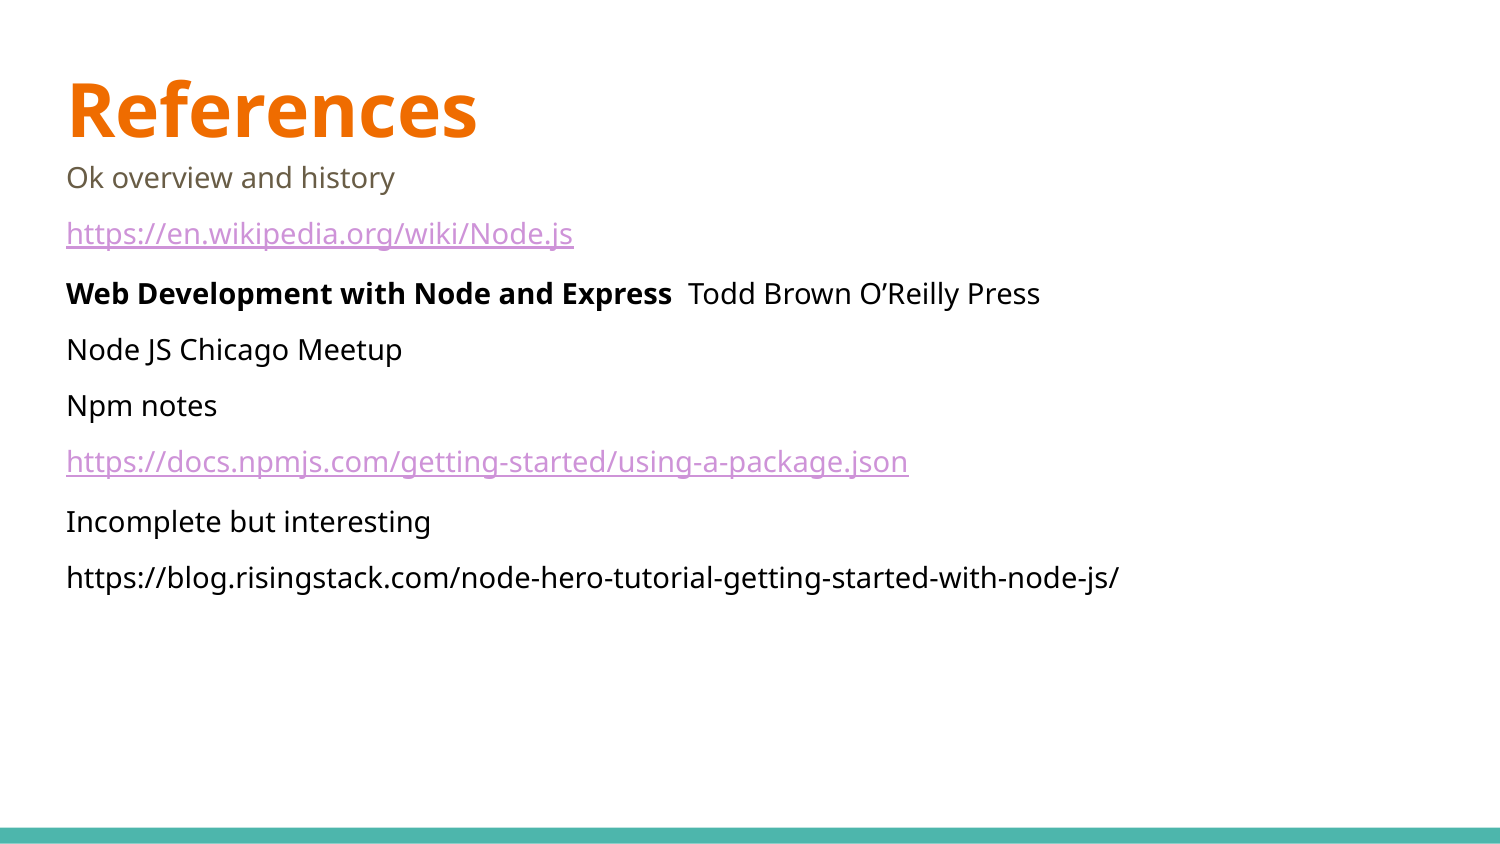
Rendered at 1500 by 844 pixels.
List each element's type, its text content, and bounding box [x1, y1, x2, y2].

list Ok overview and history https://en.wikipedia.org/wiki/Node.js Web Development with Node and Express Todd Brown O’Reilly Press Node JS Chicago Meetup Npm notes https://docs.npmjs.com/getting-started/using-a-package.json Incomplete but interesting https://blog.risingstack.com/node-hero-tutorial-getting-started-with-node-js/ [51, 144, 1449, 819]
title References [51, 47, 1449, 144]
